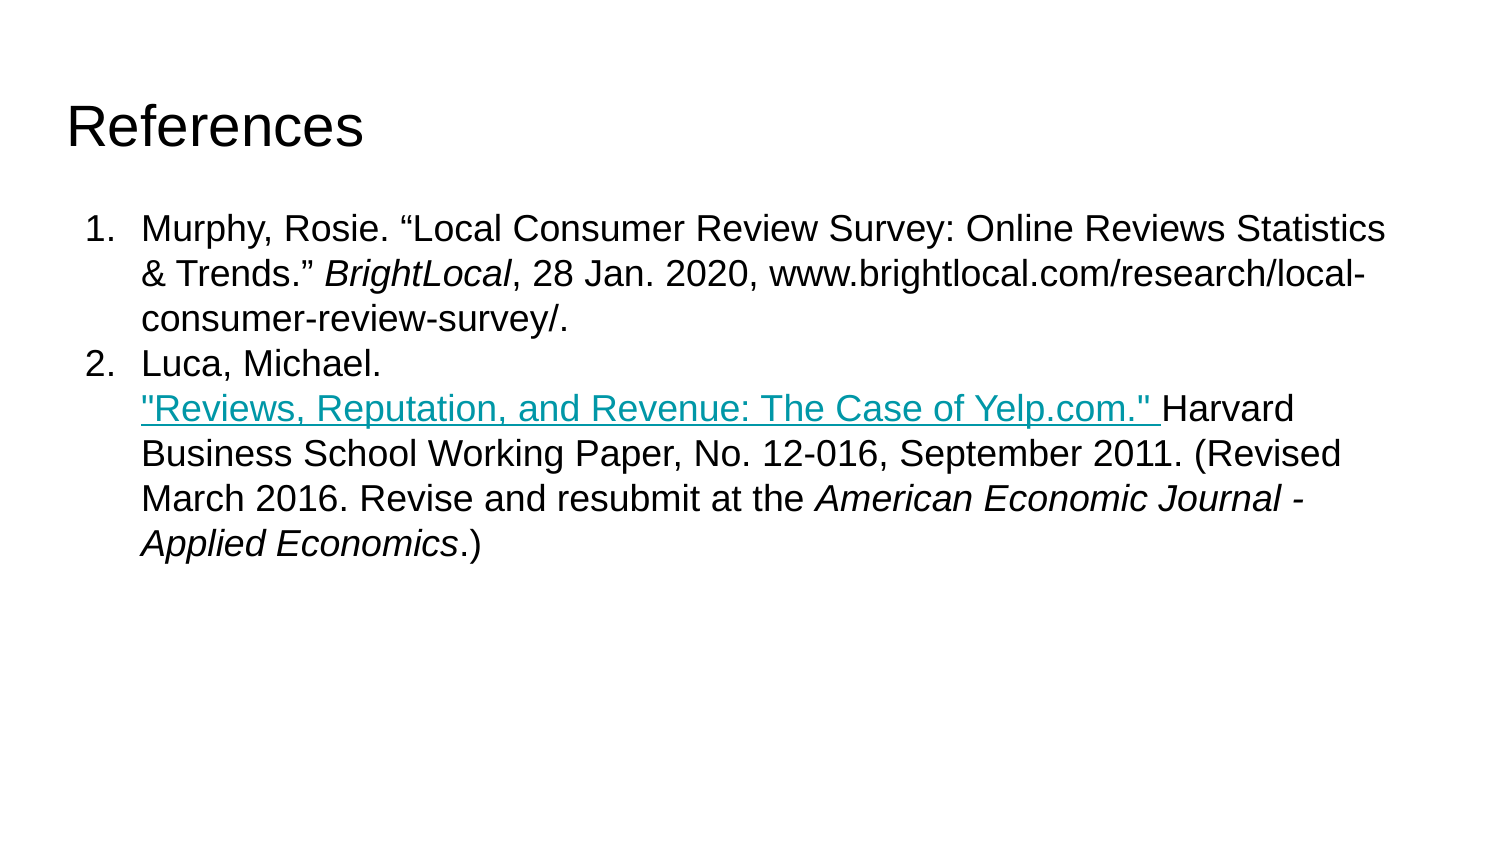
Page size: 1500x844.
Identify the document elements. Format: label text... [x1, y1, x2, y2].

list Murphy, Rosie. “Local Consumer Review Survey: Online Reviews Statistics & Trends.” BrightLocal, 28 Jan. 2020, www.brightlocal.com/research/local-consumer-review-survey/. Luca, Michael. "Reviews, Reputation, and Revenue: The Case of Yelp.com." Harvard Business School Working Paper, No. 12-016, September 2011. (Revised March 2016. Revise and resubmit at the American Economic Journal - Applied Economics.) [51, 189, 1449, 750]
title References [51, 72, 1449, 167]
